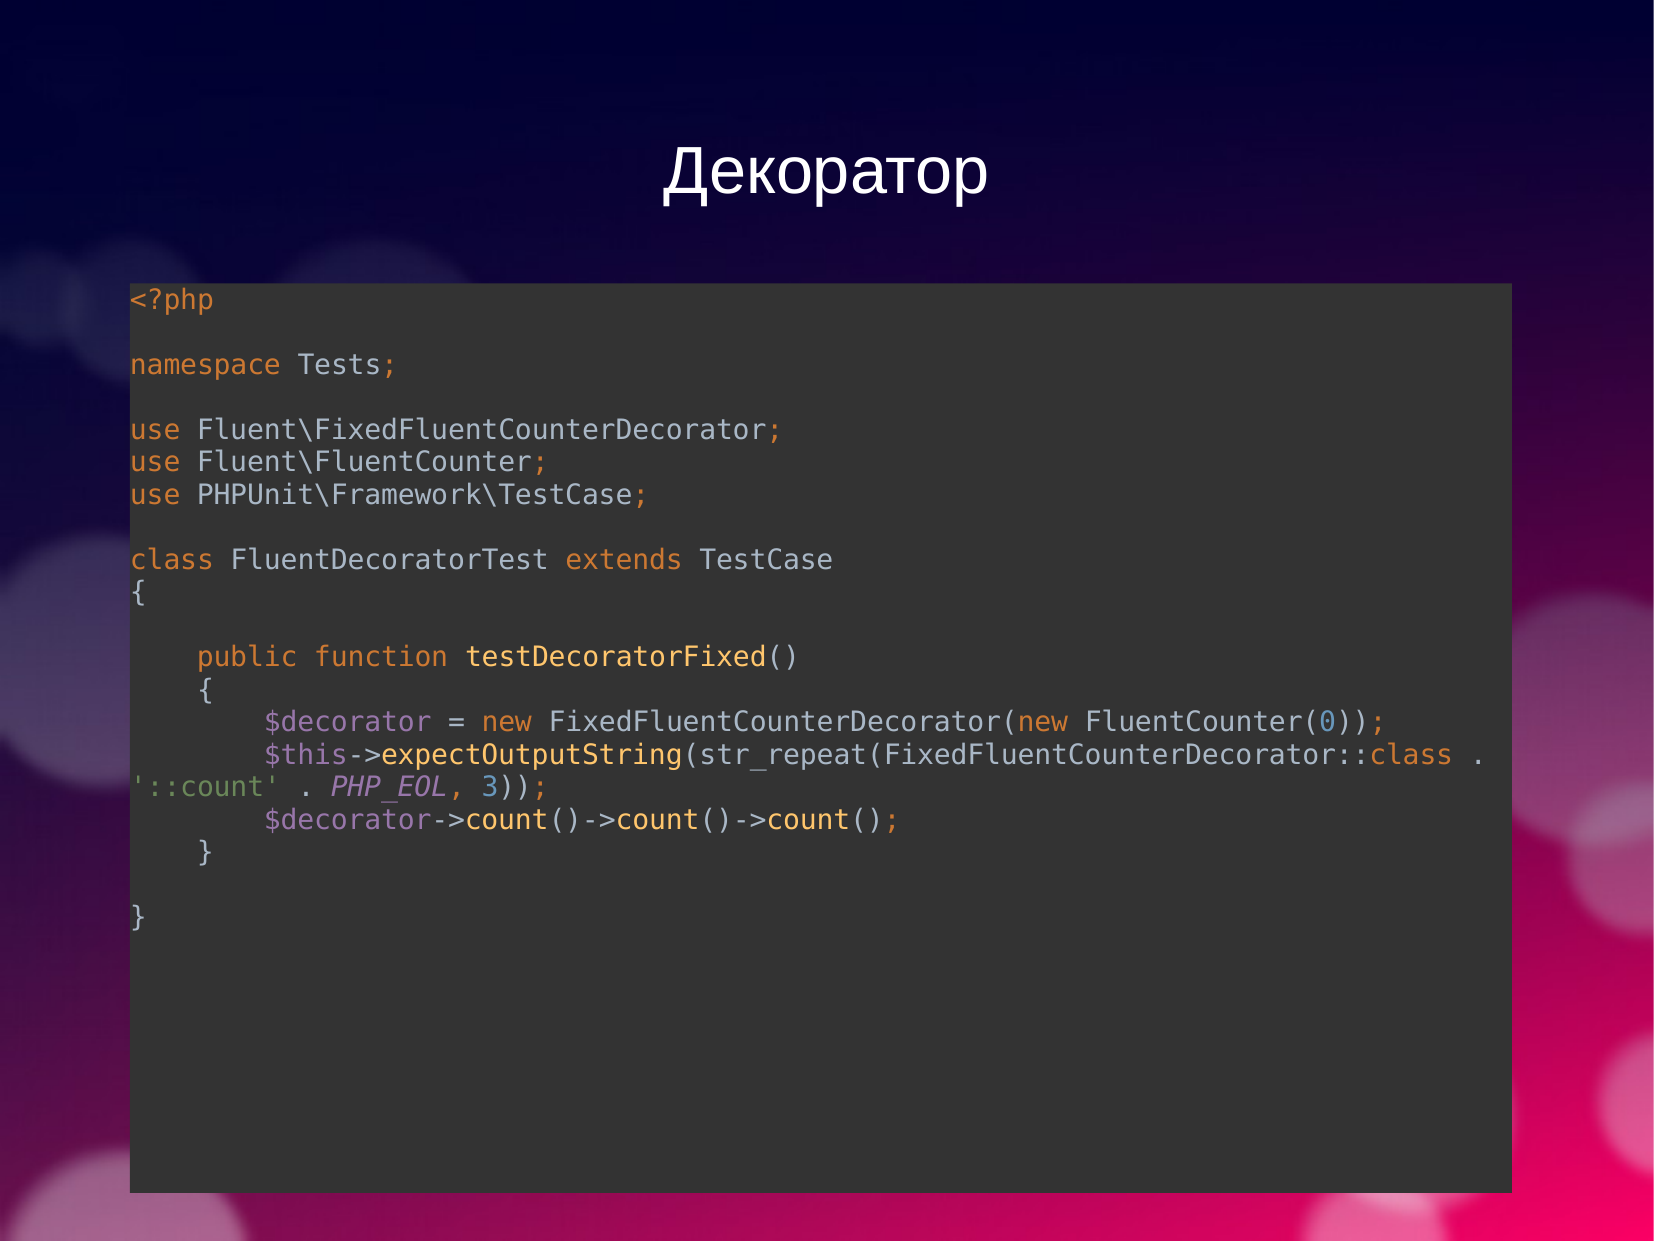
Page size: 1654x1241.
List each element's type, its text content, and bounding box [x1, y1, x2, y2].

picture [0, 0, 1654, 1241]
list <?php namespace Tests; use Fluent\FixedFluentCounterDecorator; use Fluent\FluentCounter; use PHPUnit\Framework\TestCase; class FluentDecoratorTest extends TestCase { public function testDecoratorFixed() { $decorator = new FixedFluentCounterDecorator(new FluentCounter(0)); $this->expectOutputString(str_repeat(FixedFluentCounterDecorator::class . '::count' . PHP_EOL, 3)); $decorator->count()->count()->count(); } } [129, 283, 1512, 1193]
title Декоратор [82, 67, 1571, 275]
